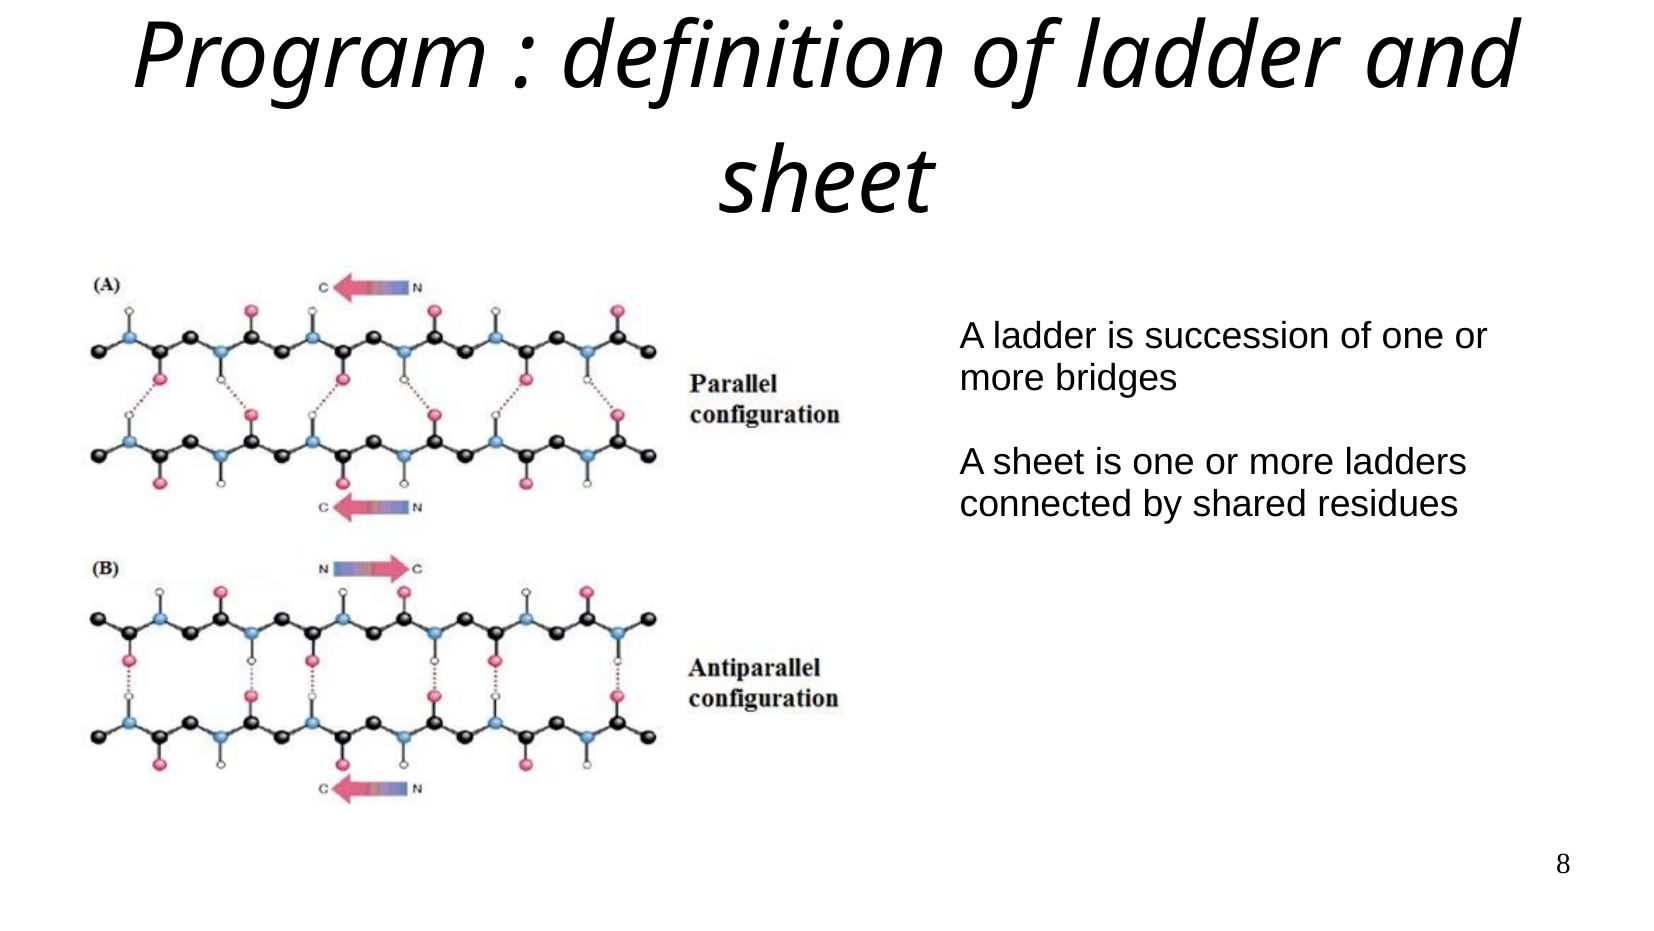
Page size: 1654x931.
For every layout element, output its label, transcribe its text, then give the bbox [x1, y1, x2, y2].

title Program : definition of ladder and sheet [82, 4, 1571, 226]
picture [81, 265, 857, 806]
text_box A ladder is succession of one or more bridges A sheet is one or more ladders connected by shared residues [944, 306, 1536, 532]
